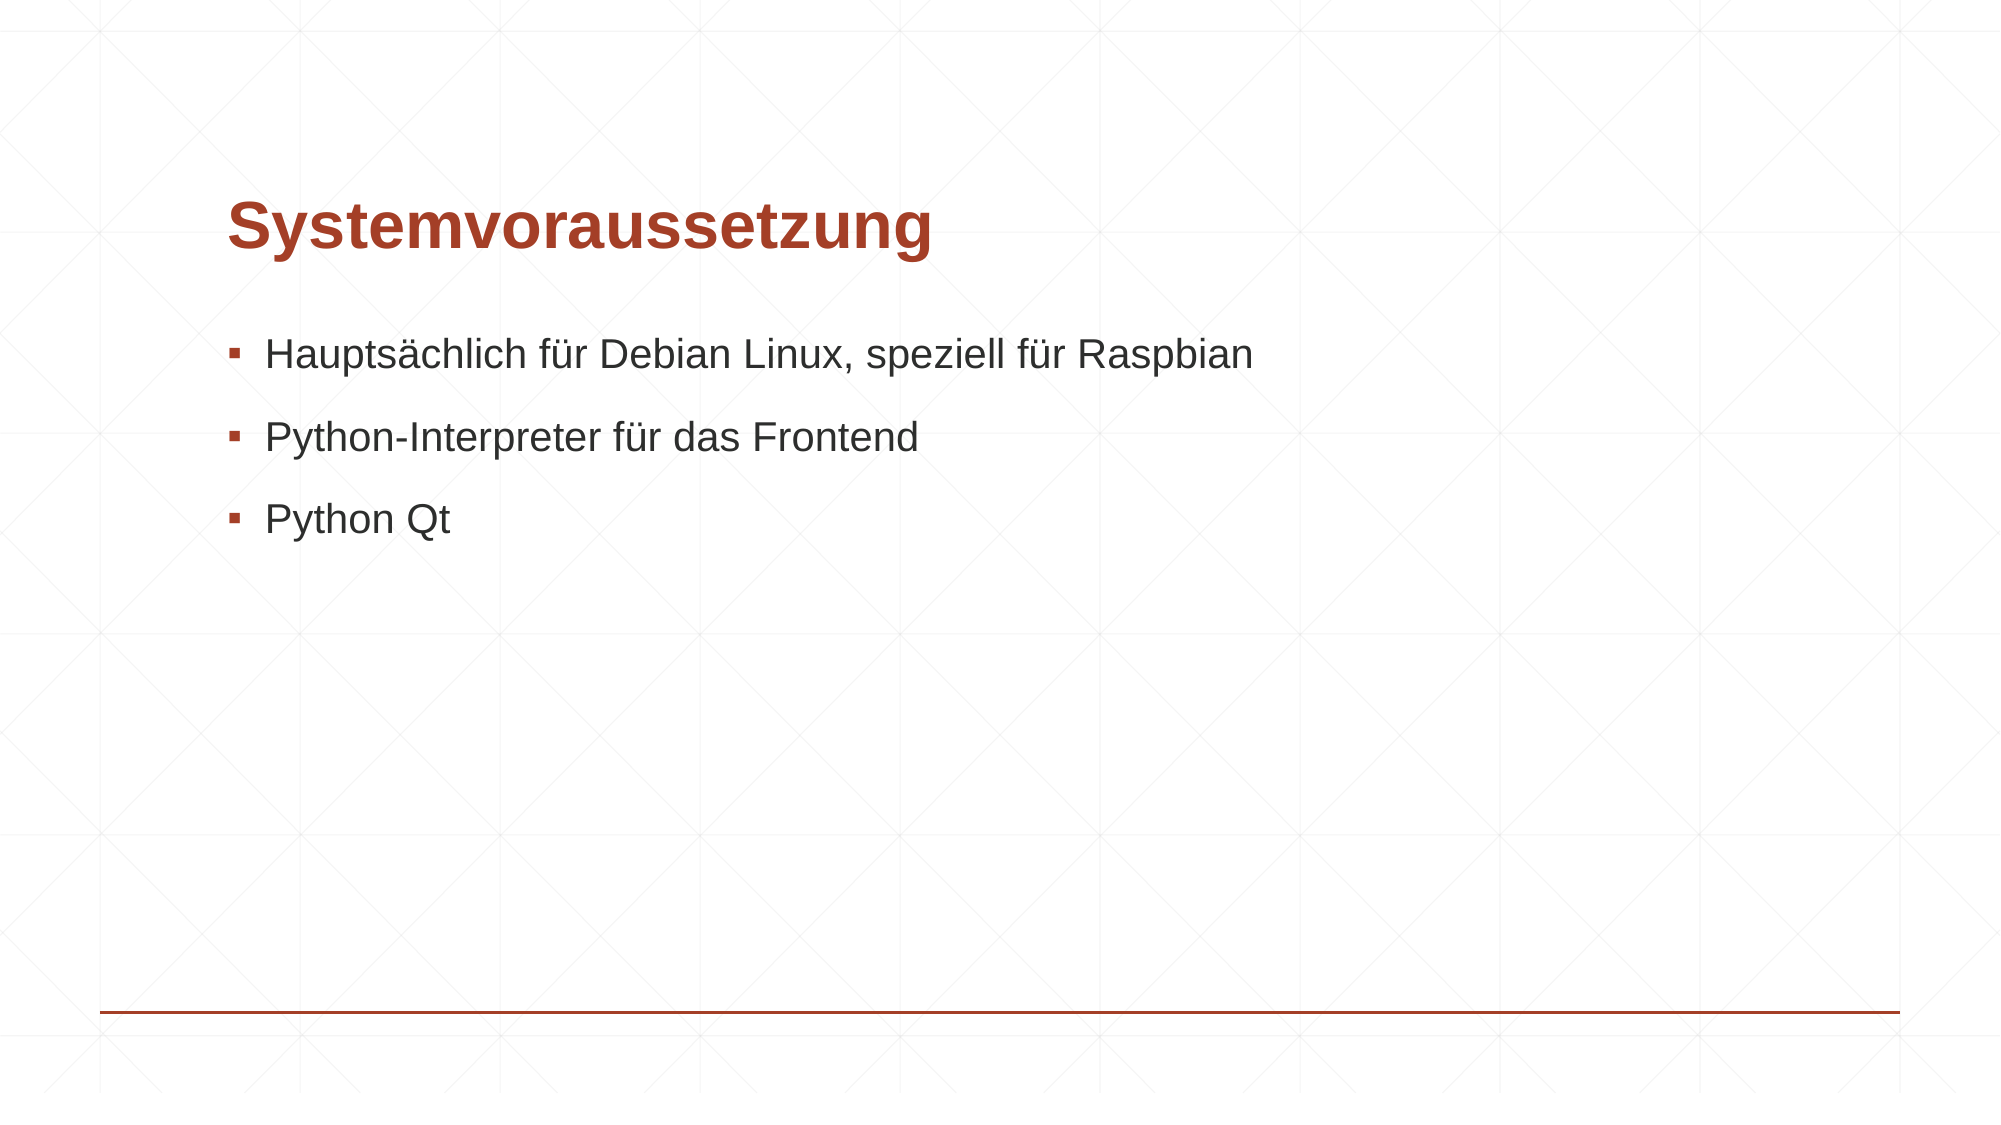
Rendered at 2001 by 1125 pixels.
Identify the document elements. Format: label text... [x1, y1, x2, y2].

title Systemvoraussetzung [212, 82, 1788, 271]
list Hauptsächlich für Debian Linux, speziell für Raspbian Python-Interpreter für das Frontend Python Qt [212, 324, 1788, 950]
